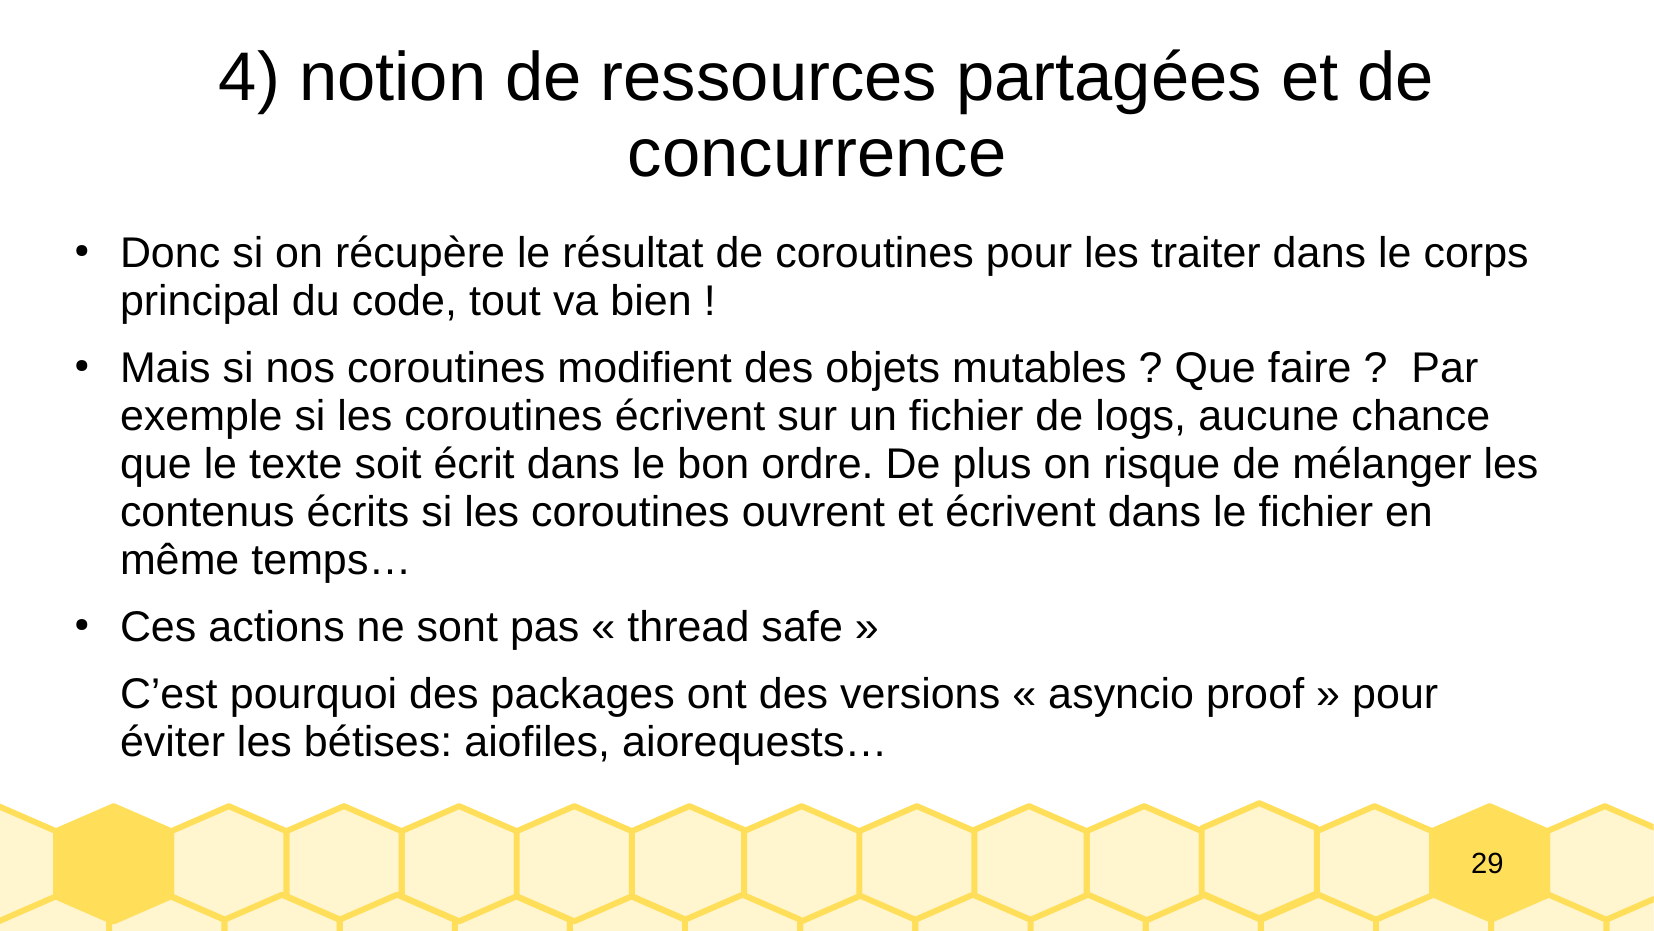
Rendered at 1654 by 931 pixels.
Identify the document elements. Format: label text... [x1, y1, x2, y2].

list Donc si on récupère le résultat de coroutines pour les traiter dans le corps principal du code, tout va bien ! Mais si nos coroutines modifient des objets mutables ? Que faire ? Par exemple si les coroutines écrivent sur un fichier de logs, aucune chance que le texte soit écrit dans le bon ordre. De plus on risque de mélanger les contenus écrits si les coroutines ouvrent et écrivent dans le fichier en même temps… Ces actions ne sont pas « thread safe » C’est pourquoi des packages ont des versions « asyncio proof » pour éviter les bétises: aiofiles, aiorequests… [59, 228, 1548, 768]
title 4) notion de ressources partagées et de concurrence [82, 37, 1571, 193]
